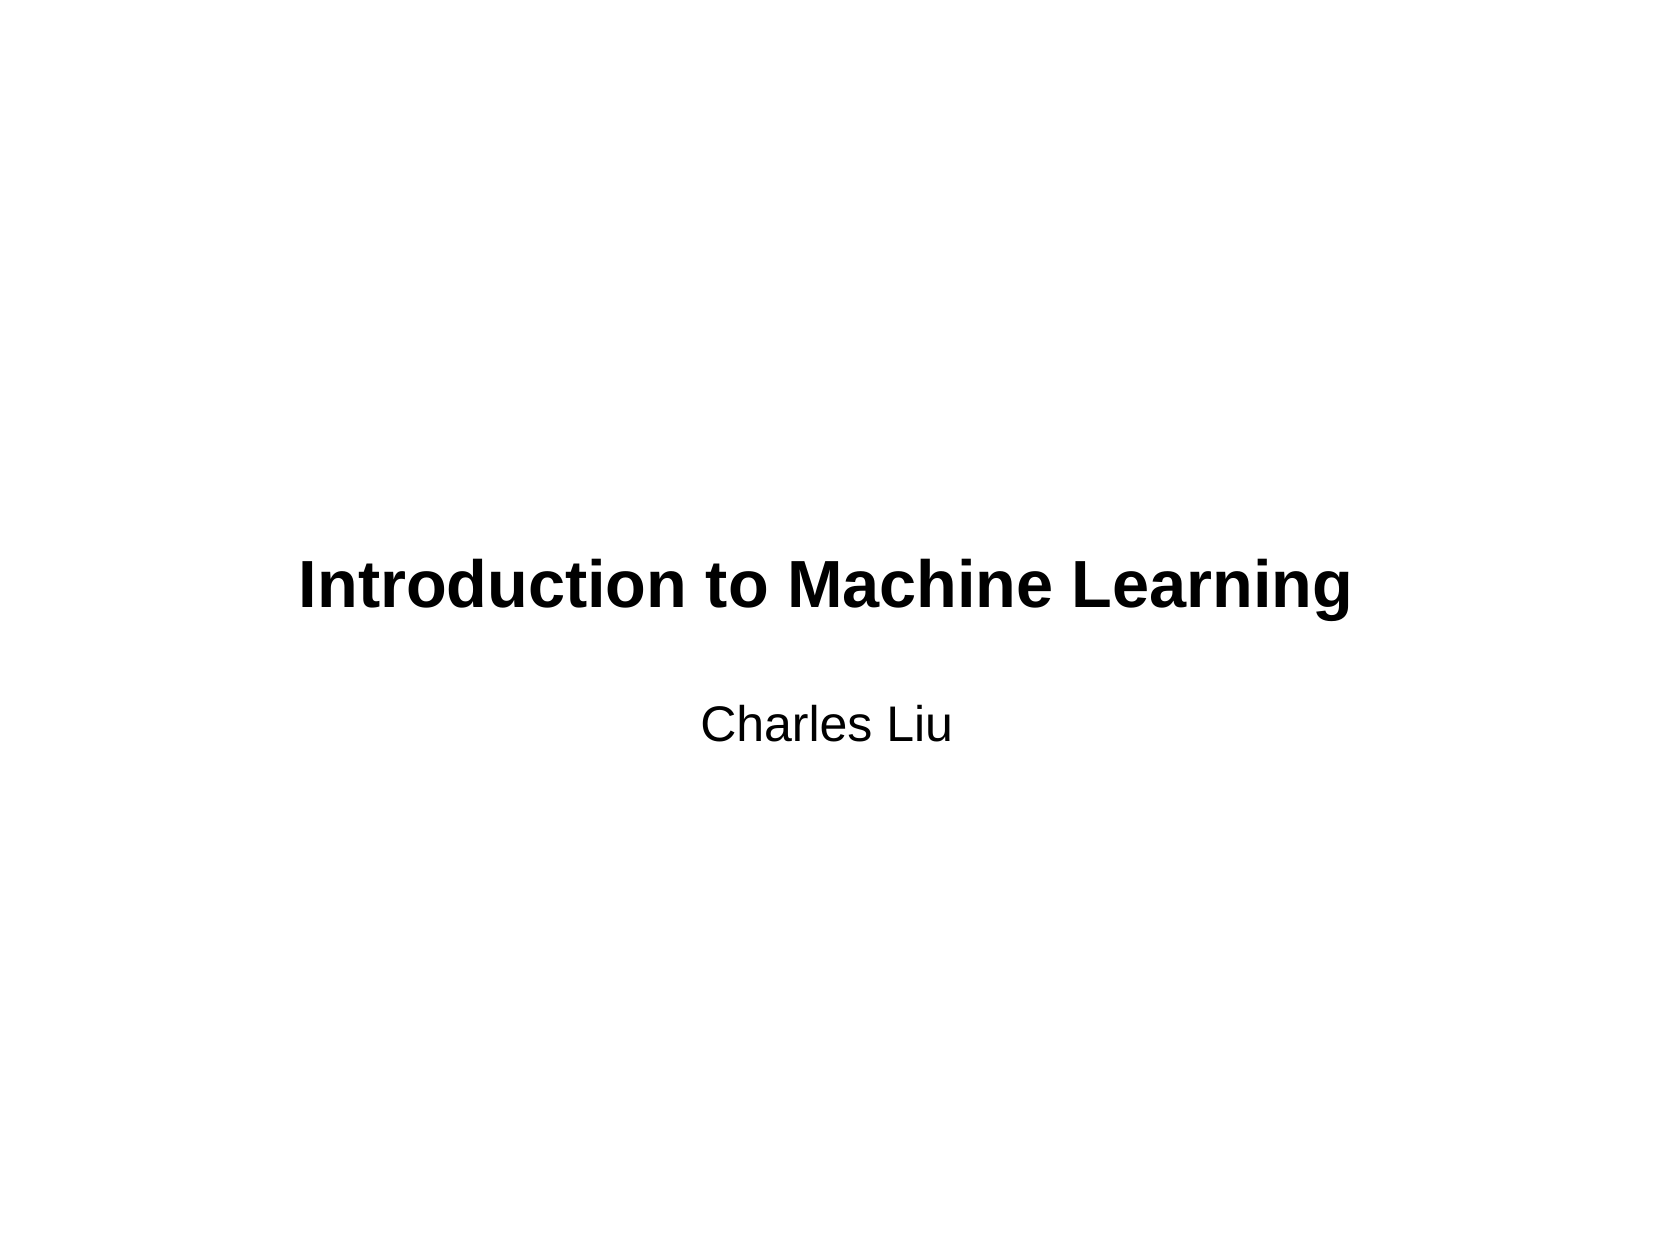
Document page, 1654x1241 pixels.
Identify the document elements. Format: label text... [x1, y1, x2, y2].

subtitle Introduction to Machine Learning Charles Liu [82, 290, 1571, 1010]
